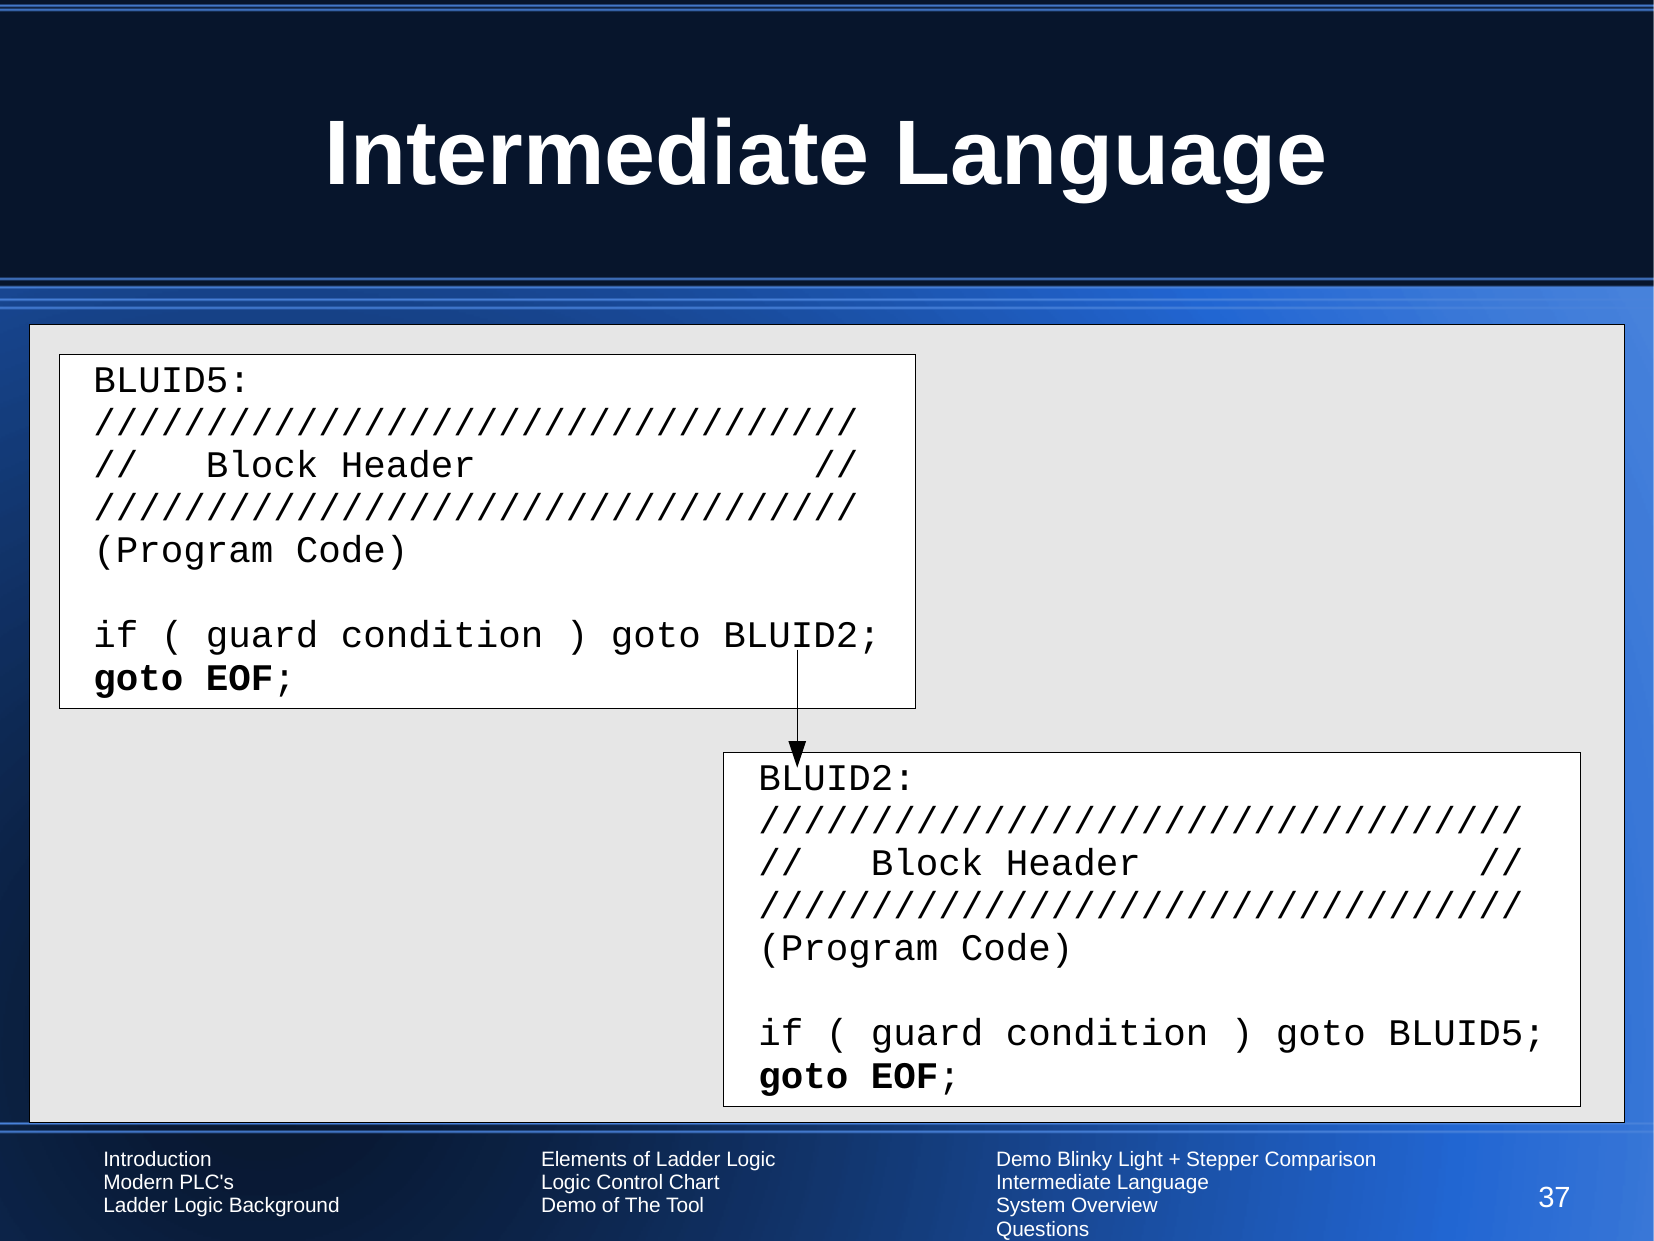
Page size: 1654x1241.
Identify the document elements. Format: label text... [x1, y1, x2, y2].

picture [0, 0, 1654, 1241]
text_box BLUID2: ////////////////////////////////// // Block Header // ////////////////////////////////// (Program Code) if ( guard condition ) goto BLUID5; goto EOF; [723, 752, 1581, 1107]
title Intermediate Language [82, 49, 1571, 257]
text_box [29, 324, 1625, 1123]
text_box BLUID5: ////////////////////////////////// // Block Header // ////////////////////////////////// (Program Code) if ( guard condition ) goto BLUID2; goto EOF; [59, 354, 916, 709]
